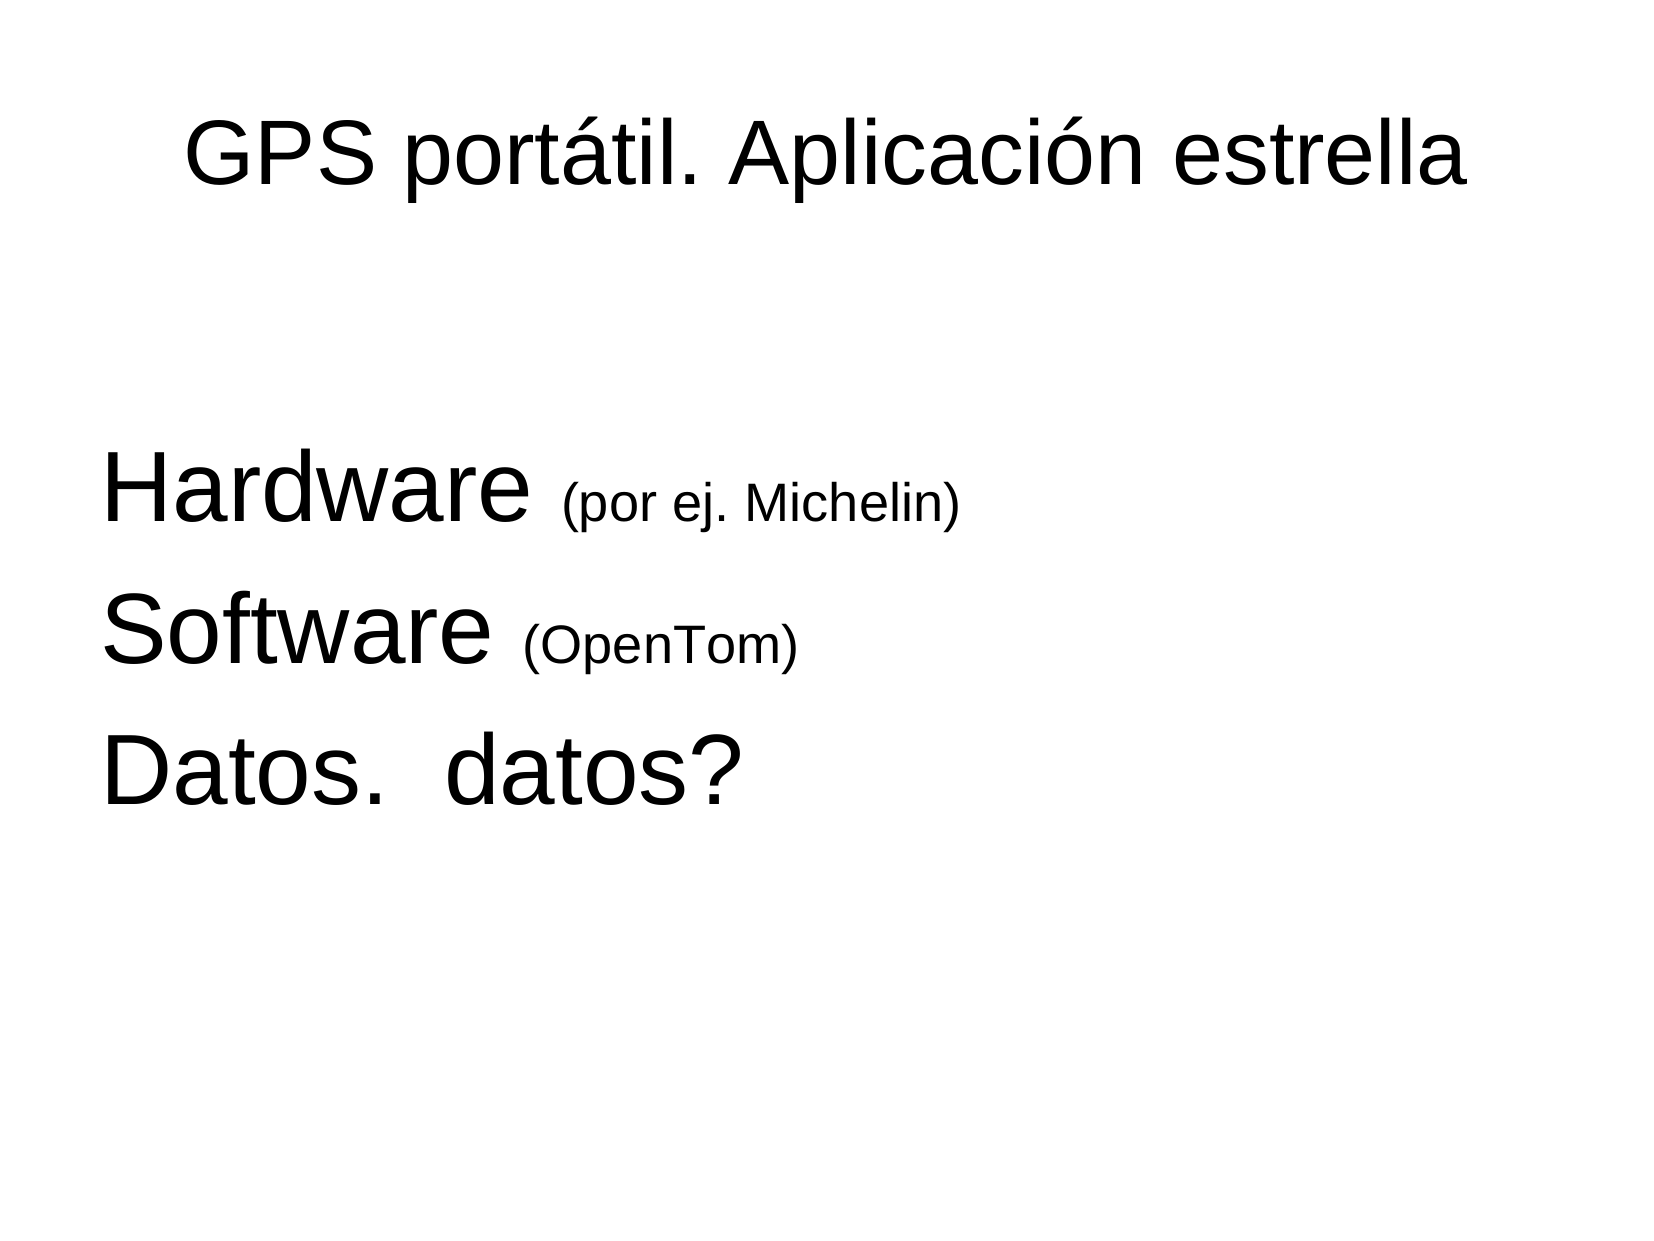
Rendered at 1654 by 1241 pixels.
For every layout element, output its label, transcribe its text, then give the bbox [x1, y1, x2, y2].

list Hardware (por ej. Michelin) Software (OpenTom) Datos. datos? [82, 290, 1571, 1109]
title GPS portátil. Aplicación estrella [82, 49, 1571, 257]
